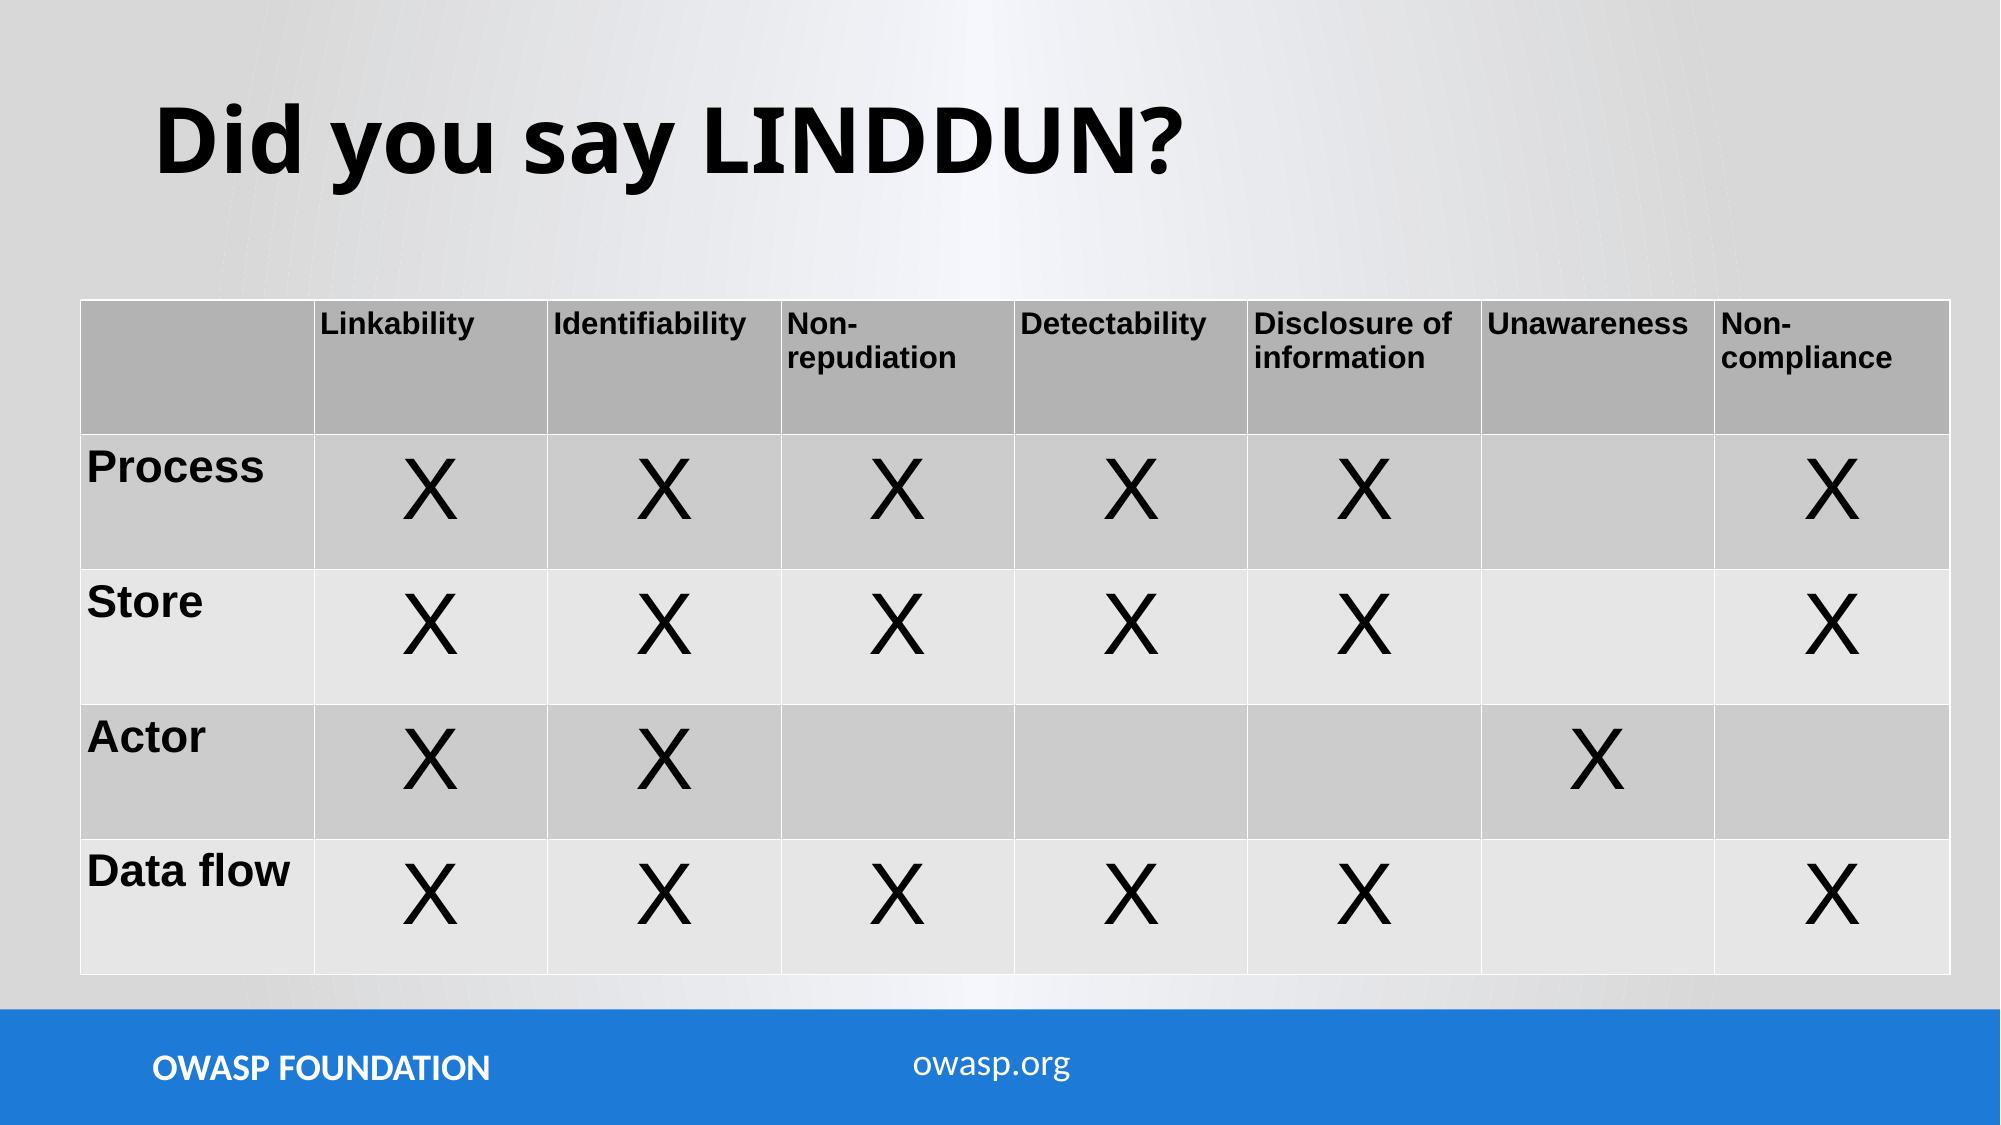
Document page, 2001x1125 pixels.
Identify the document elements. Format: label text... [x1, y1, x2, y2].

table_header [81, 301, 314, 434]
table_cell X [315, 435, 547, 569]
table_cell X [1015, 570, 1247, 704]
table_cell Process [81, 435, 314, 569]
table_header Unawareness [1482, 301, 1714, 434]
table_header Detectability [1015, 301, 1247, 434]
table_header Identifiability [548, 301, 781, 434]
table_cell X [1015, 435, 1247, 569]
table_header Non-compliance [1715, 301, 1949, 434]
table_cell Data flow [81, 840, 314, 974]
table_header Non-repudiation [782, 301, 1014, 434]
title Did you say LINDDUN? [137, 35, 1863, 253]
table_cell [1248, 705, 1481, 839]
table_cell [1482, 840, 1714, 974]
table_cell Actor [81, 705, 314, 839]
table_cell X [315, 840, 547, 974]
table_cell X [1248, 840, 1481, 974]
table_cell X [1248, 570, 1481, 704]
table_cell Store [81, 570, 314, 704]
table_cell [782, 705, 1014, 839]
table_cell X [782, 570, 1014, 704]
table_cell X [315, 570, 547, 704]
table_cell X [1482, 705, 1714, 839]
table_cell X [548, 840, 781, 974]
table_header Linkability [315, 301, 547, 434]
table_cell X [548, 435, 781, 569]
table_cell X [315, 705, 547, 839]
table_cell X [1715, 840, 1949, 974]
table_cell X [782, 435, 1014, 569]
table_cell X [1715, 570, 1949, 704]
table_cell X [548, 705, 781, 839]
table_cell X [782, 840, 1014, 974]
table_cell [1482, 570, 1714, 704]
table_cell [1482, 435, 1714, 569]
table_cell X [548, 570, 781, 704]
table_cell X [1248, 435, 1481, 569]
table_cell X [1715, 435, 1949, 569]
table_cell [1715, 705, 1949, 839]
table_header Disclosure of information [1248, 301, 1481, 434]
table_cell X [1015, 840, 1247, 974]
table_cell [1015, 705, 1247, 839]
